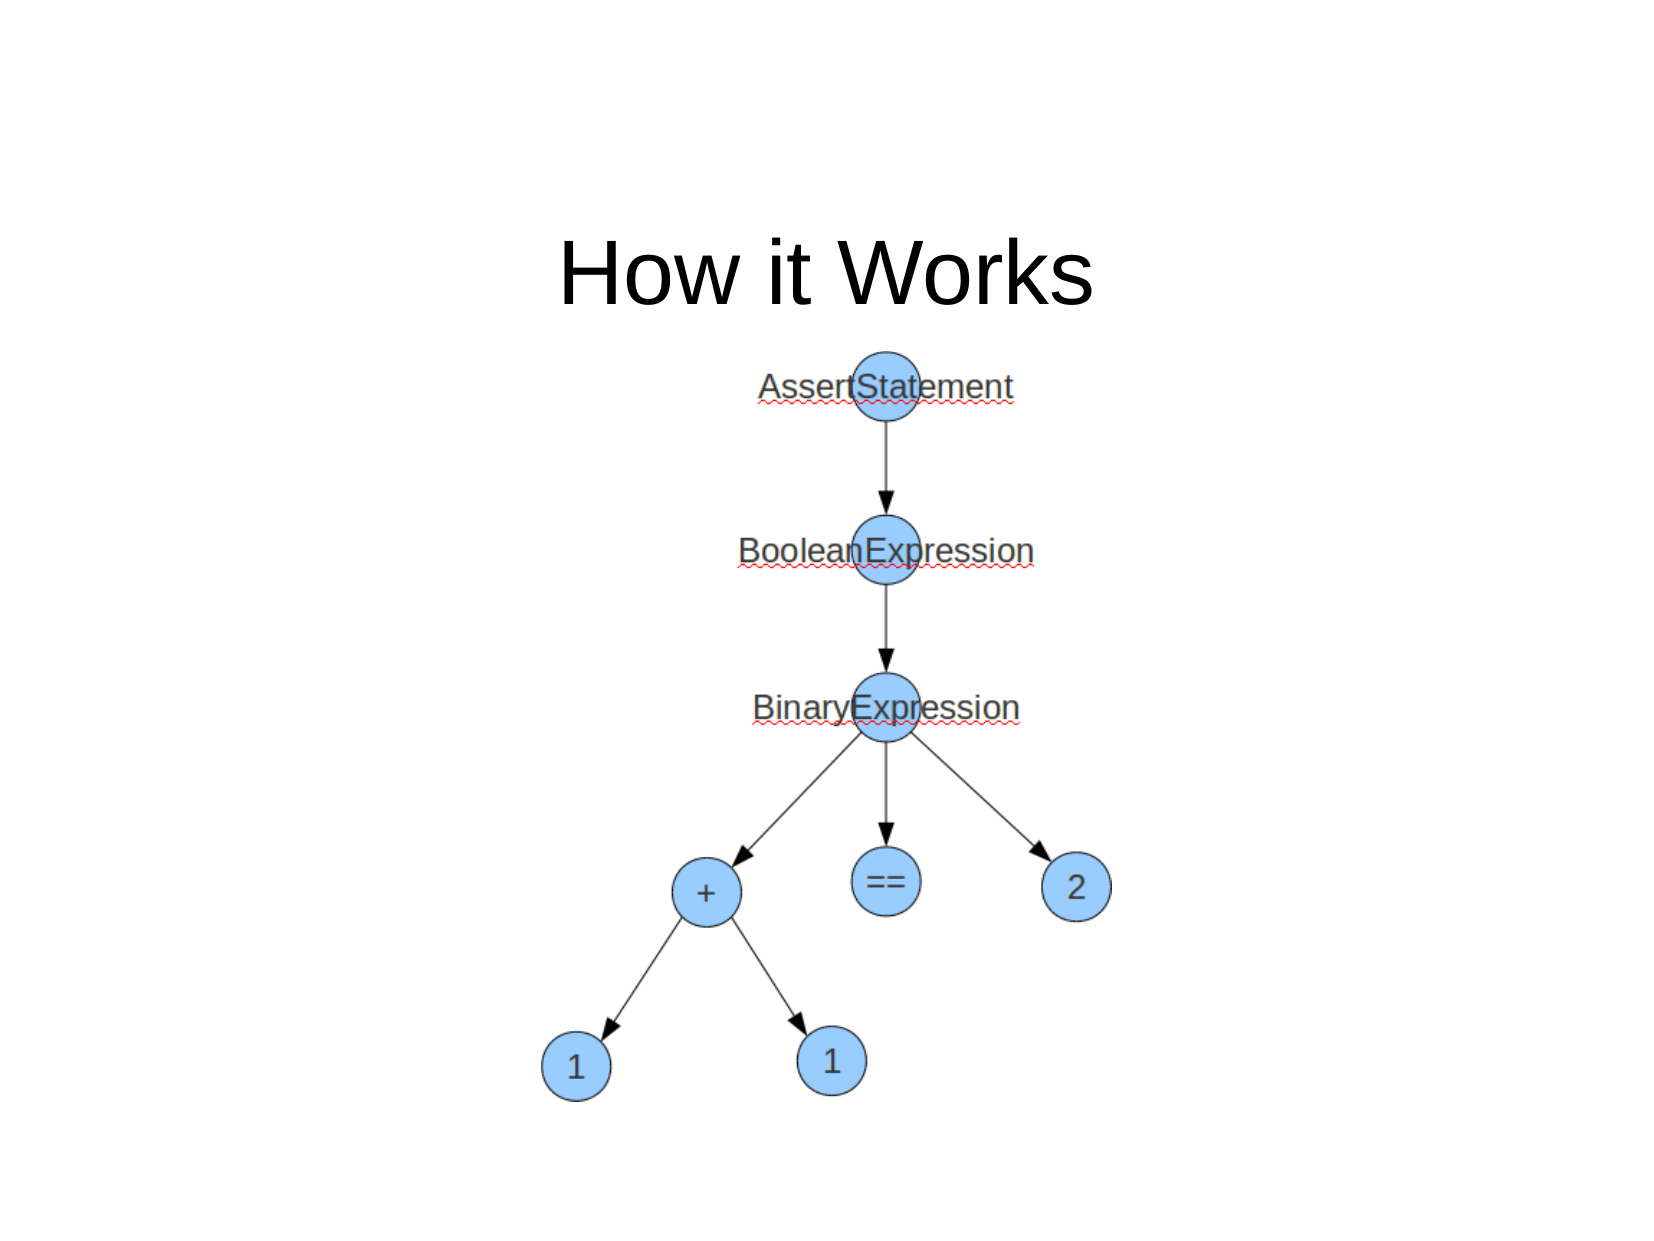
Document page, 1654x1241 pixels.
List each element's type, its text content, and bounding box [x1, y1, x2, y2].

title How it Works [82, 167, 1571, 375]
picture [541, 351, 1112, 1102]
